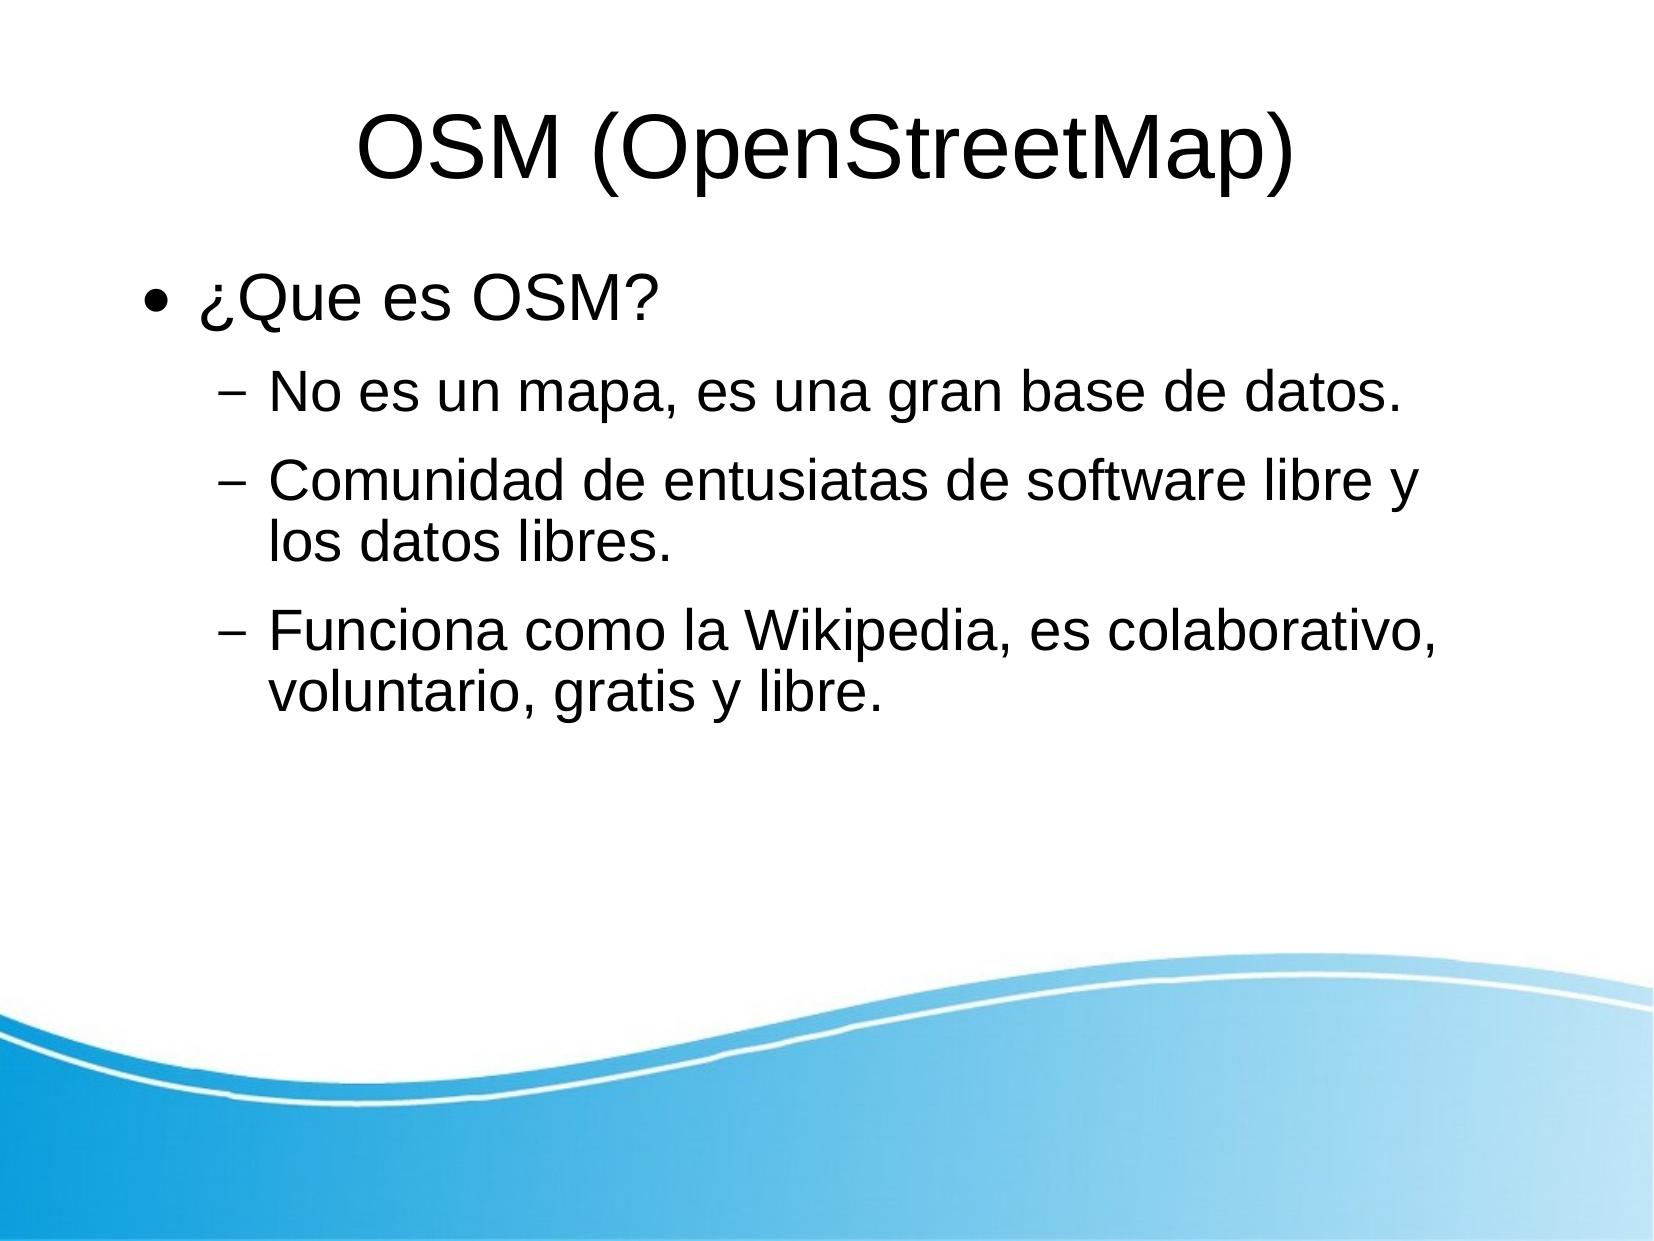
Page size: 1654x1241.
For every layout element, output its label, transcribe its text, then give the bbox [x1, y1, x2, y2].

picture [0, 952, 1654, 1241]
list ¿Que es OSM? No es un mapa, es una gran base de datos. Comunidad de entusiatas de software libre y los datos libres. Funciona como la Wikipedia, es colaborativo, voluntario, gratis y libre. [126, 259, 1465, 980]
title OSM (OpenStreetMap) [82, 94, 1571, 200]
